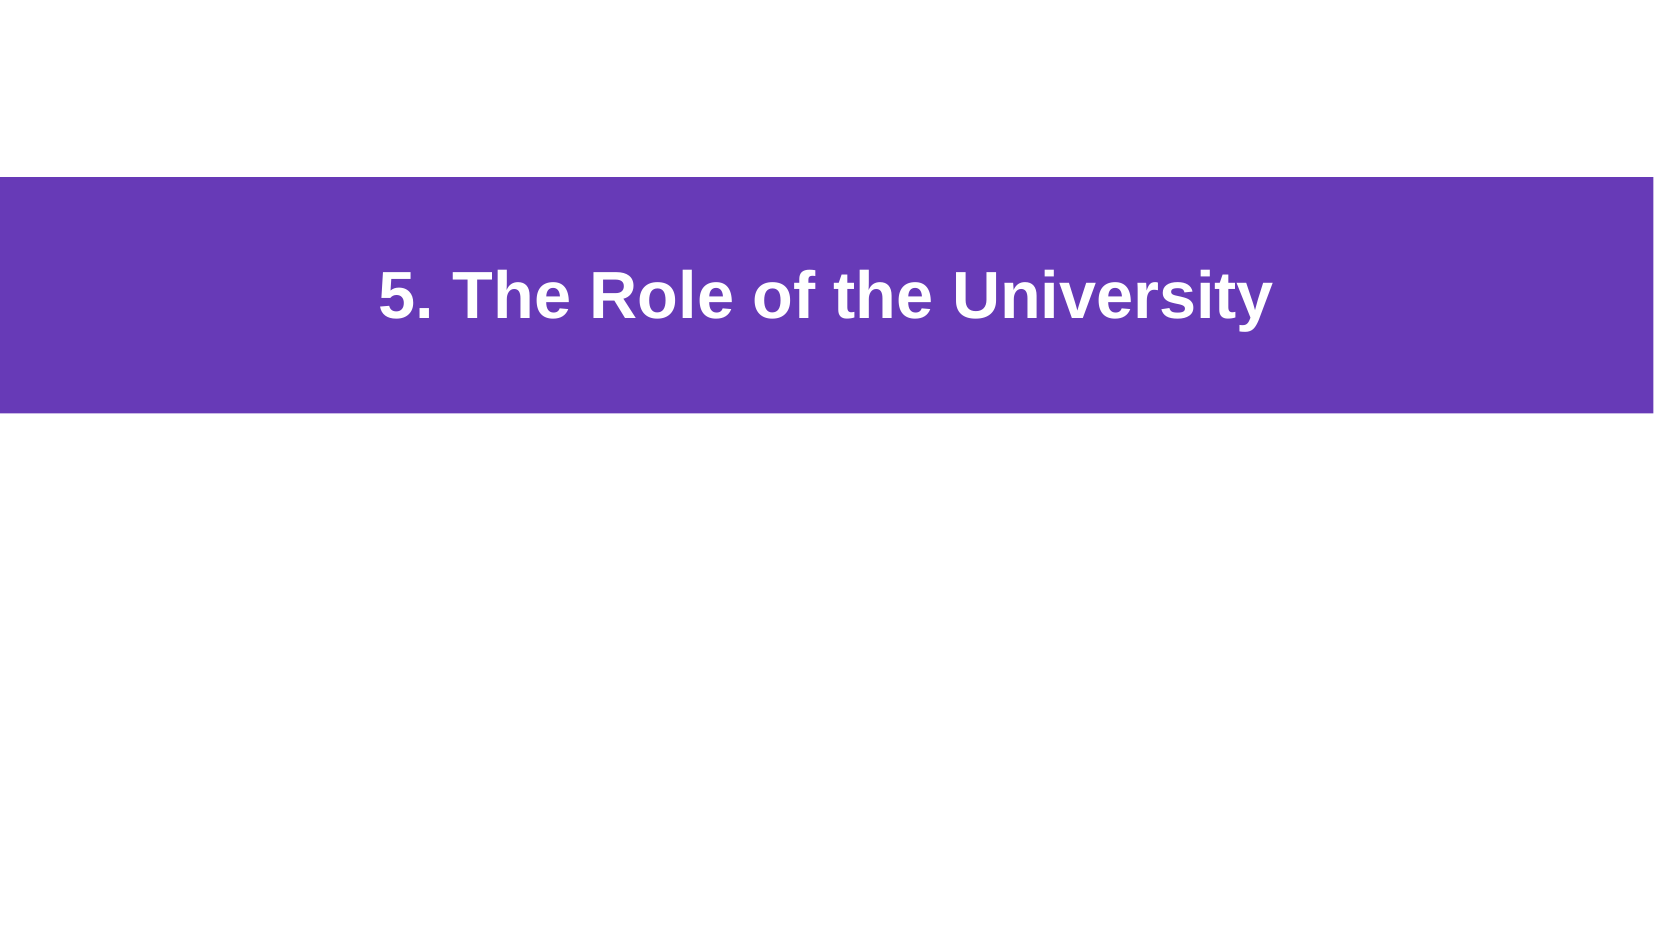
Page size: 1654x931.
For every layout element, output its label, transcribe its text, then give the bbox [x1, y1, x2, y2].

title 5. The Role of the University [0, 177, 1654, 414]
